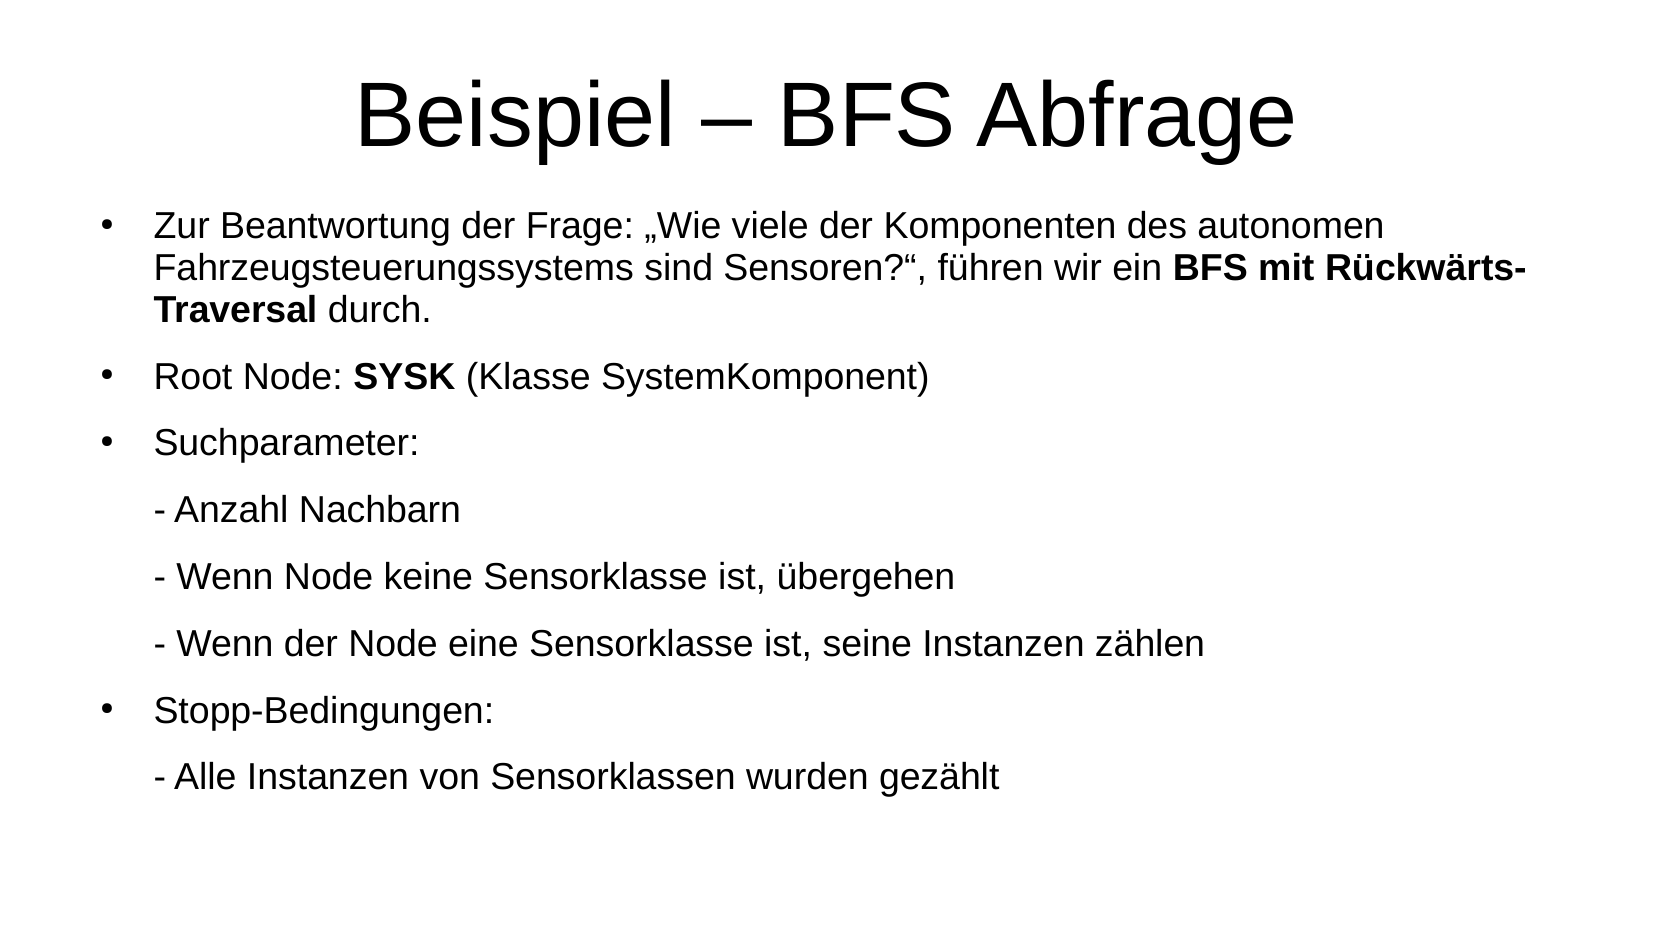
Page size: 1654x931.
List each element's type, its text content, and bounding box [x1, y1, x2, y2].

title Beispiel – BFS Abfrage [82, 37, 1571, 193]
list Zur Beantwortung der Frage: „Wie viele der Komponenten des autonomen Fahrzeugsteuerungssystems sind Sensoren?“, führen wir ein BFS mit Rückwärts-Traversal durch. Root Node: SYSK (Klasse SystemKomponent) Suchparameter: - Anzahl Nachbarn - Wenn Node keine Sensorklasse ist, übergehen - Wenn der Node eine Sensorklasse ist, seine Instanzen zählen Stopp-Bedingungen: - Alle Instanzen von Sensorklassen wurden gezählt [82, 204, 1571, 856]
